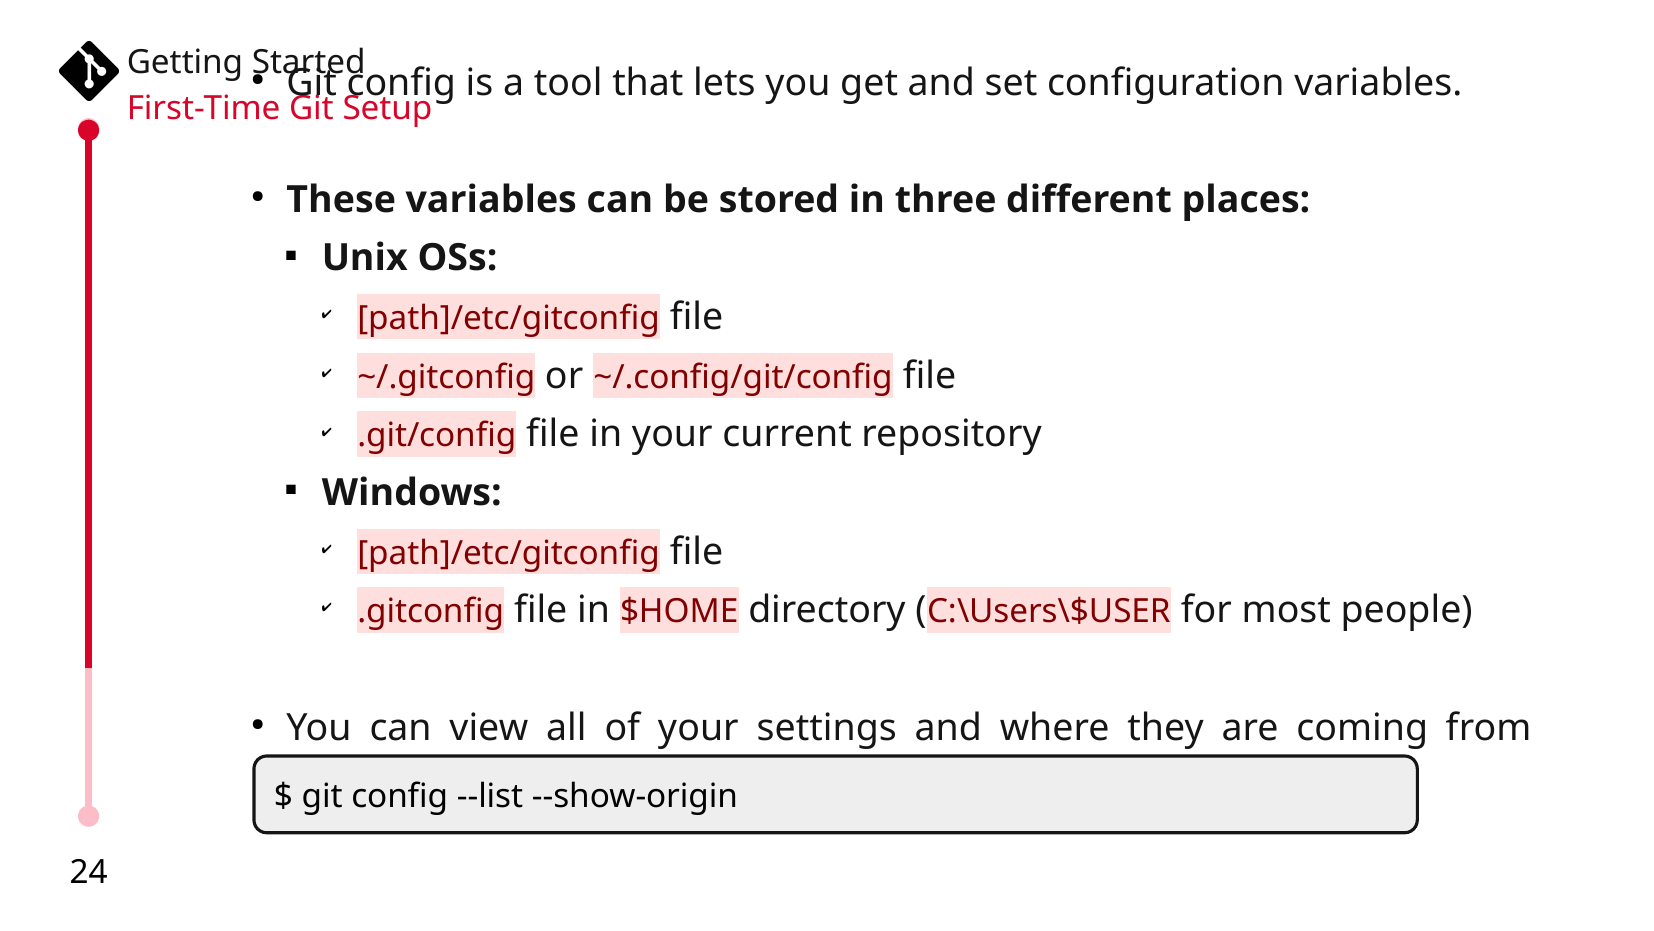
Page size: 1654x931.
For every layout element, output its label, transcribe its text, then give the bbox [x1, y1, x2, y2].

text_box $ git config --list --show-origin [253, 755, 1418, 833]
picture [59, 41, 119, 101]
text_box Git config is a tool that lets you get and set configuration variables. These variables can be stored in three different places: Unix OSs: [path]/etc/gitconfig file ~/.gitconfig or ~/.config/git/config file .git/config file in your current repository Windows: [path]/etc/gitconfig file .gitconfig file in $HOME directory (C:\Users\$USER for most people) You can view all of your settings and where they are coming from using: [236, 121, 1548, 736]
text_box 24 [47, 840, 130, 889]
text_box Getting Started First-Time Git Setup [112, 31, 1536, 113]
